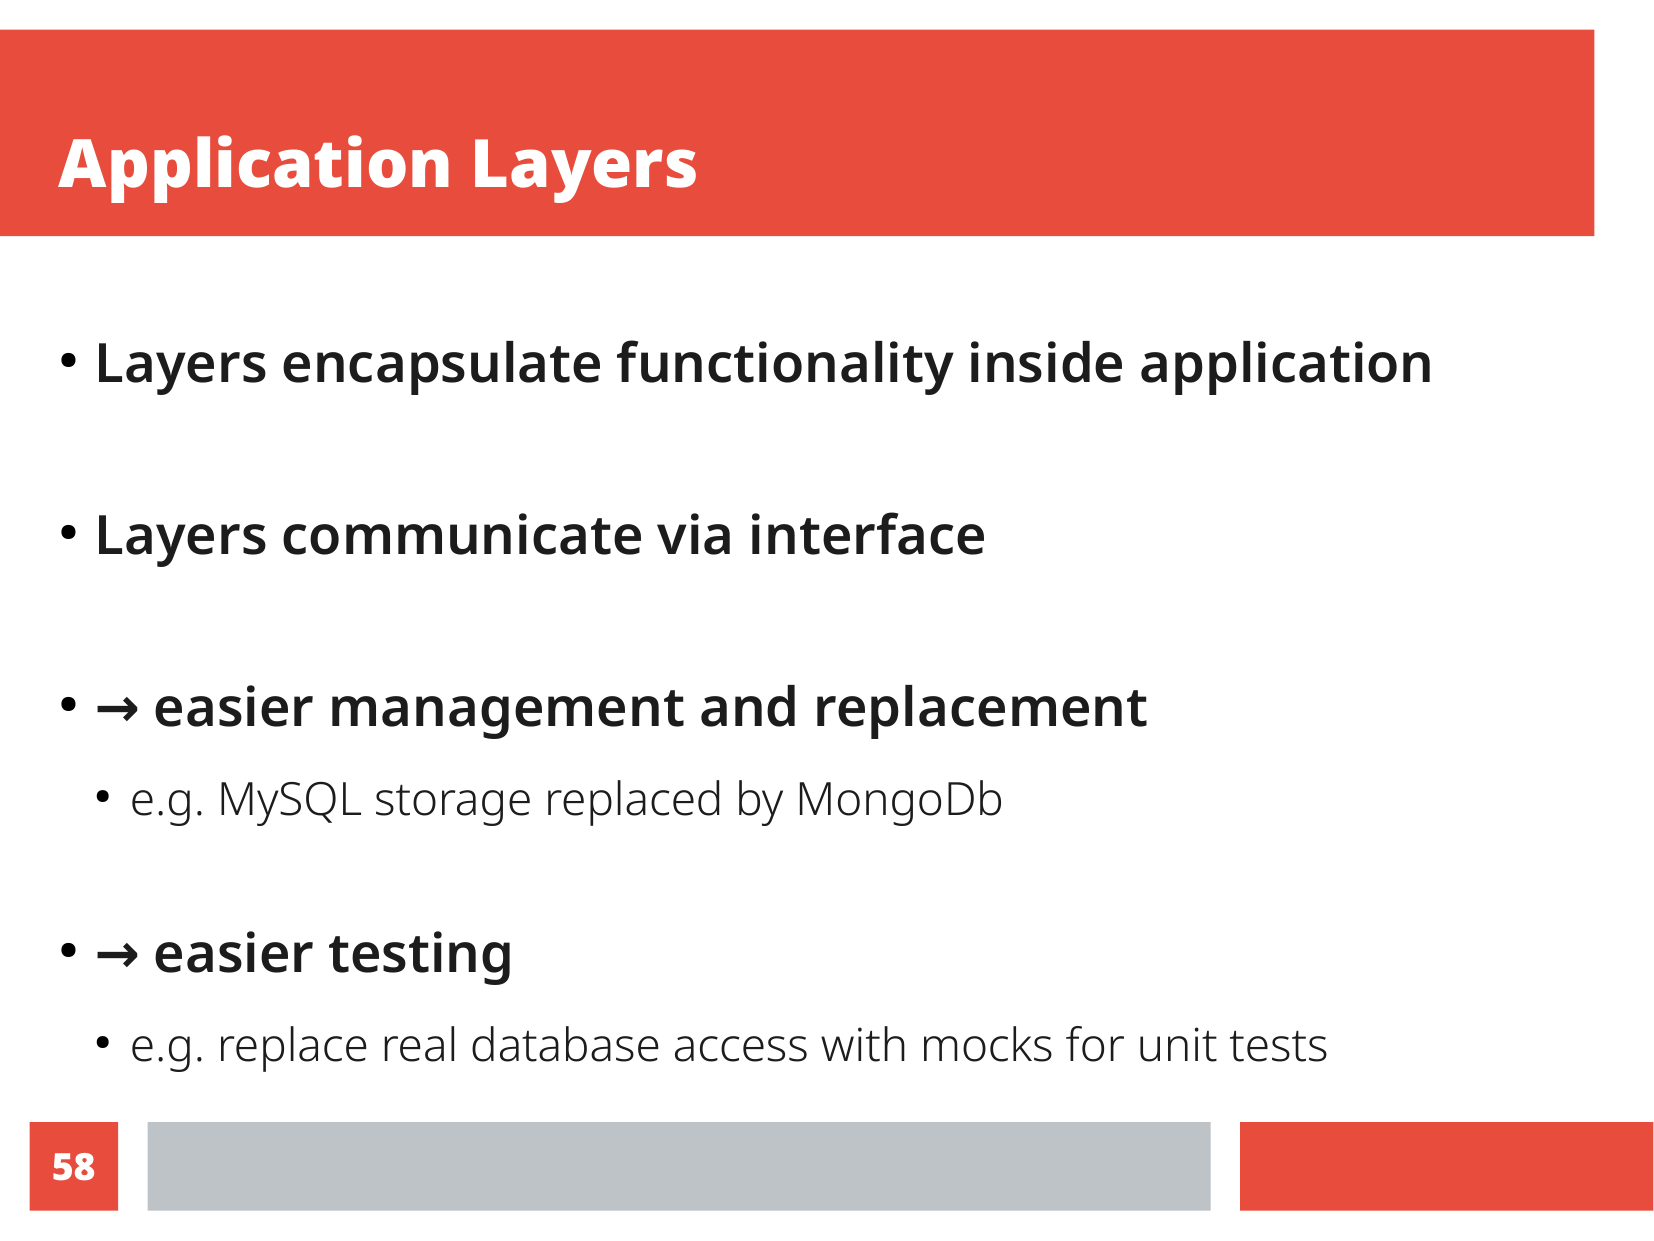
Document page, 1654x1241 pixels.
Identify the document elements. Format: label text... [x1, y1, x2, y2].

title Application Layers [59, 59, 1595, 207]
list Layers encapsulate functionality inside application Layers communicate via interface → easier management and replacement e.g. MySQL storage replaced by MongoDb → easier testing e.g. replace real database access with mocks for unit tests [59, 324, 1565, 1093]
